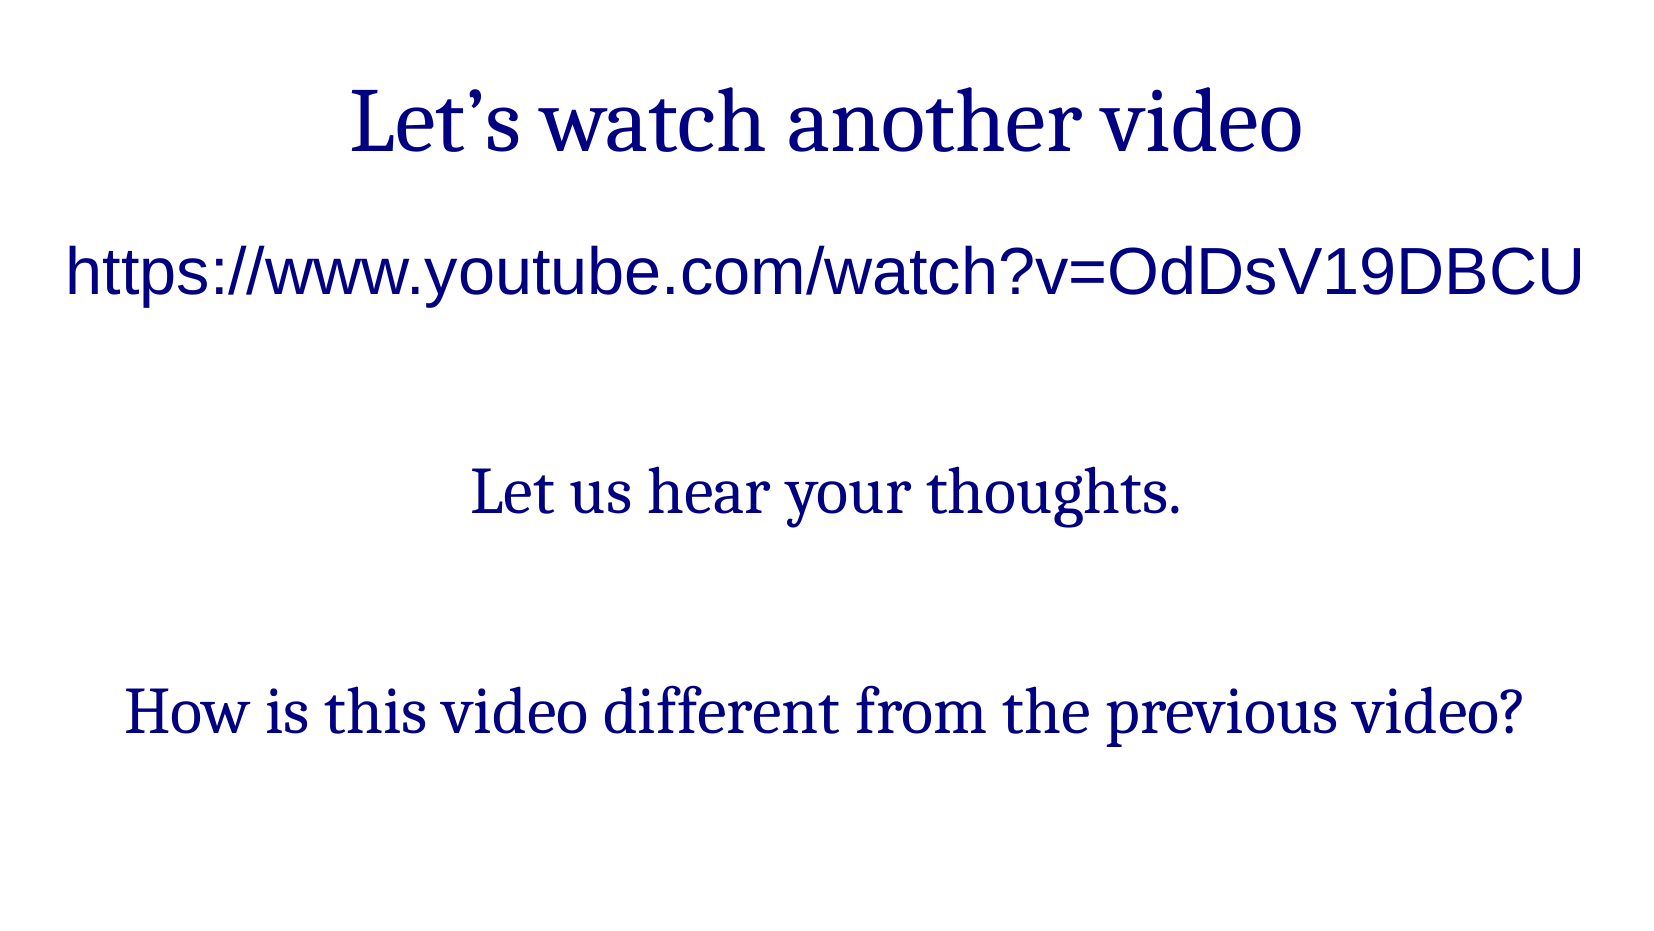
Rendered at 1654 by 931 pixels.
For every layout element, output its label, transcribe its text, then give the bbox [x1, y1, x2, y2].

title Let’s watch another video [82, 37, 1571, 193]
subtitle https://www.youtube.com/watch?v=OdDsV19DBCU Let us hear your thoughts. How is this video different from the previous video? [59, 217, 1595, 758]
